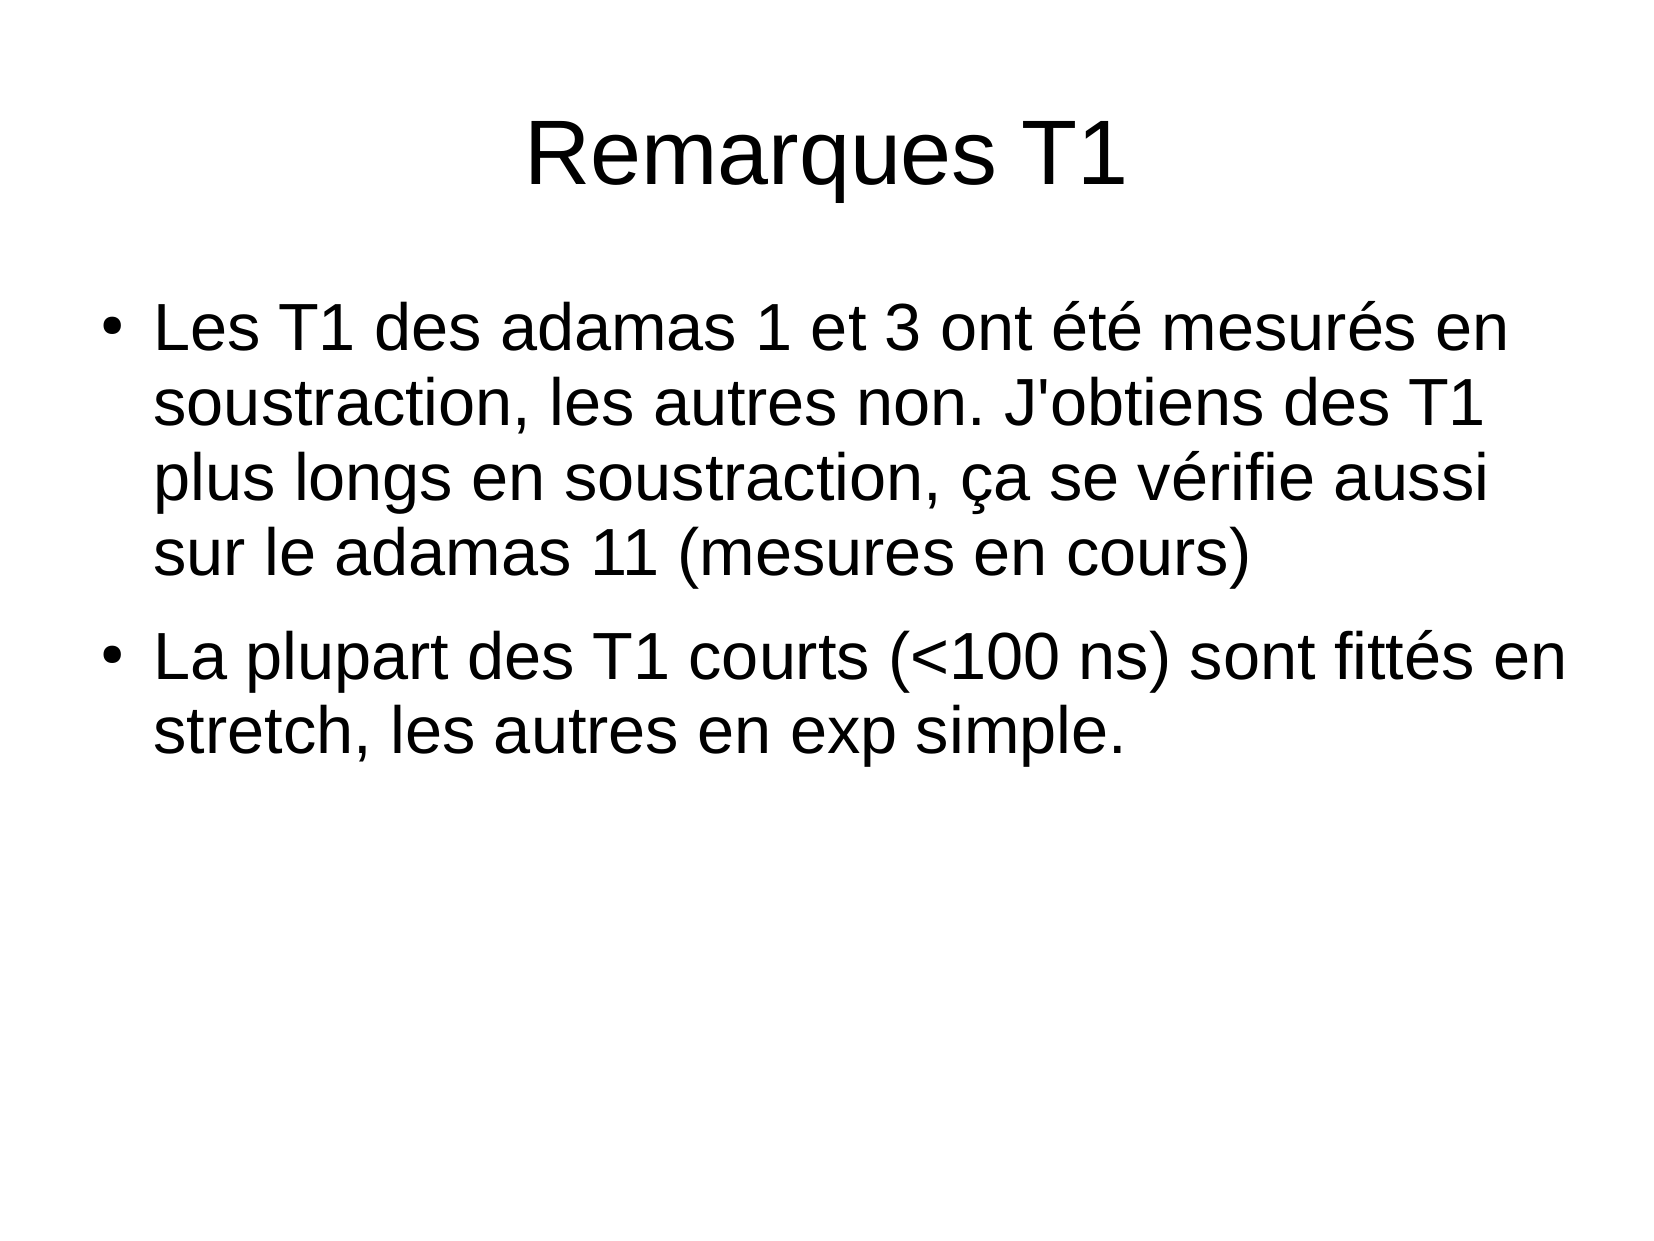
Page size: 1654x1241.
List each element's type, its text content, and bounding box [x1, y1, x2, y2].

list Les T1 des adamas 1 et 3 ont été mesurés en soustraction, les autres non. J'obtiens des T1 plus longs en soustraction, ça se vérifie aussi sur le adamas 11 (mesures en cours) La plupart des T1 courts (<100 ns) sont fittés en stretch, les autres en exp simple. [82, 290, 1571, 1010]
title Remarques T1 [82, 49, 1571, 257]
